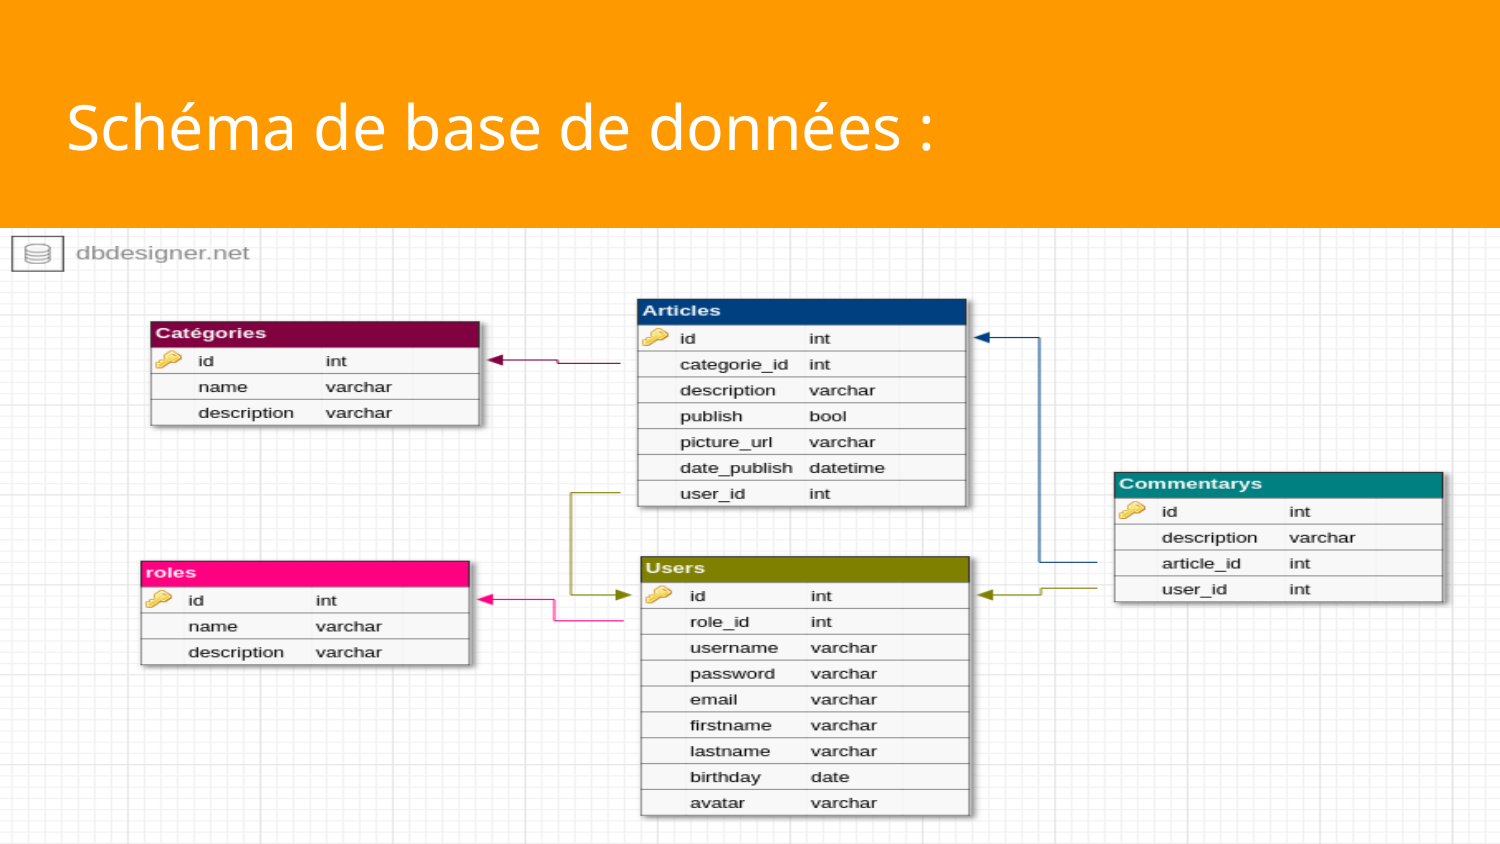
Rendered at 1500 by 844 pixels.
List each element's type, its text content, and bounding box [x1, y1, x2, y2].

title Schéma de base de données : [51, 72, 1449, 167]
picture [0, 228, 1500, 844]
